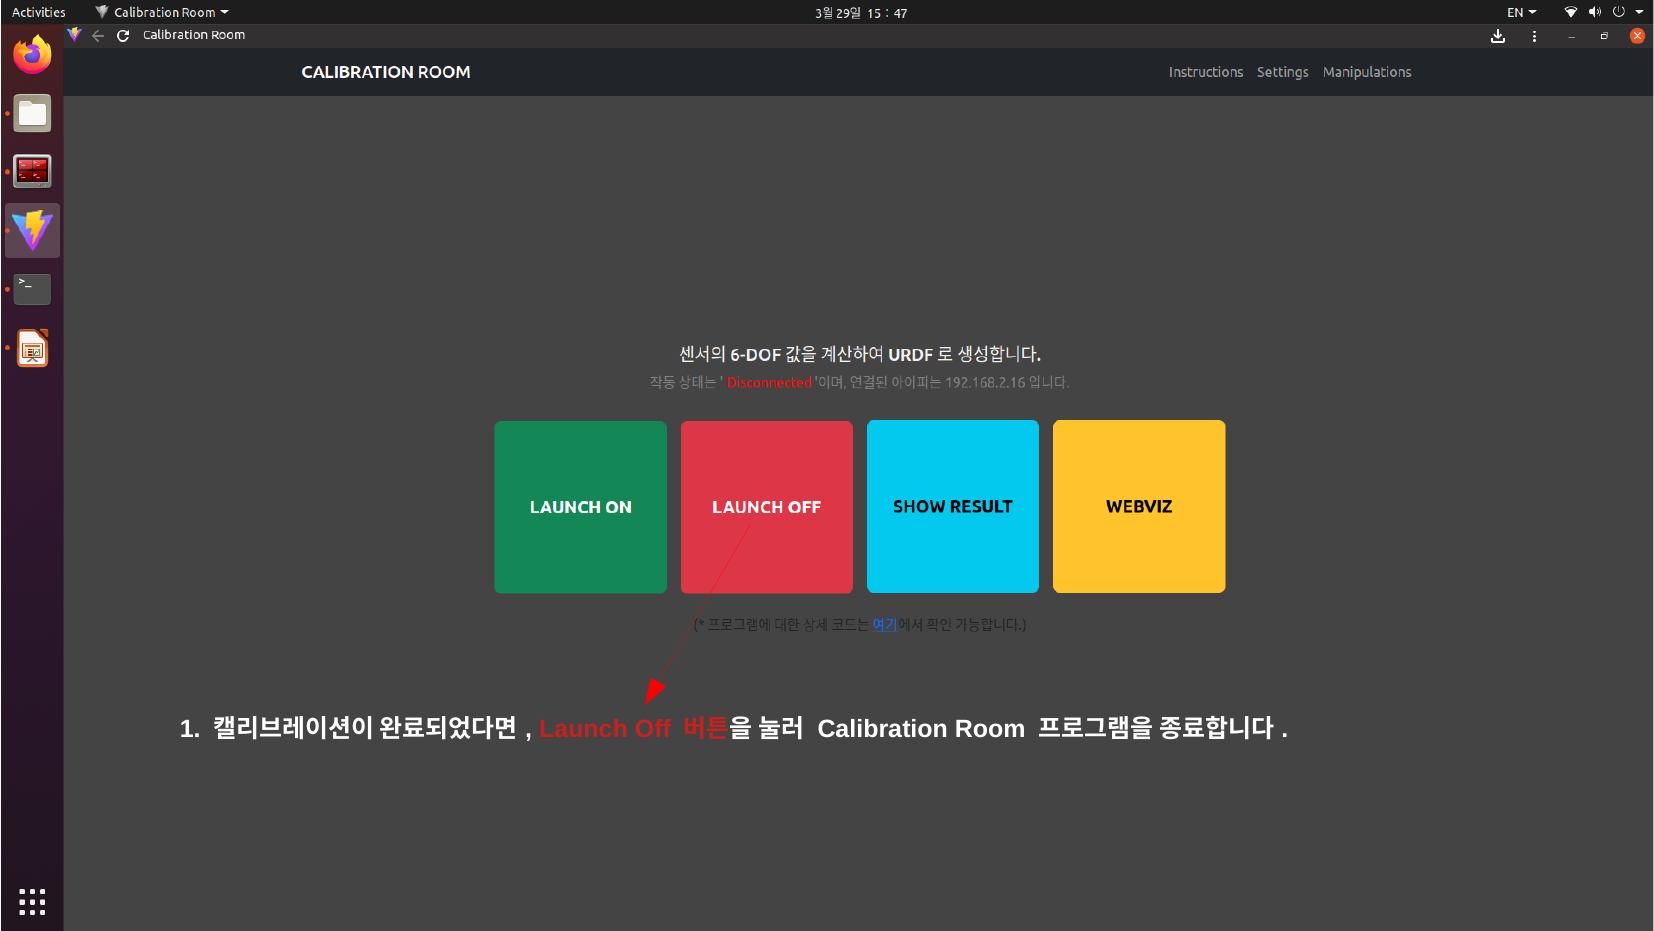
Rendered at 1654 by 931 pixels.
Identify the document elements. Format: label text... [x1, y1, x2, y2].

text_box 1. 캘리브레이션이 완료되었다면, Launch Off 버튼을 눌러 Calibration Room 프로그램을 종료합니다. [165, 660, 706, 766]
picture [1, 0, 1654, 931]
